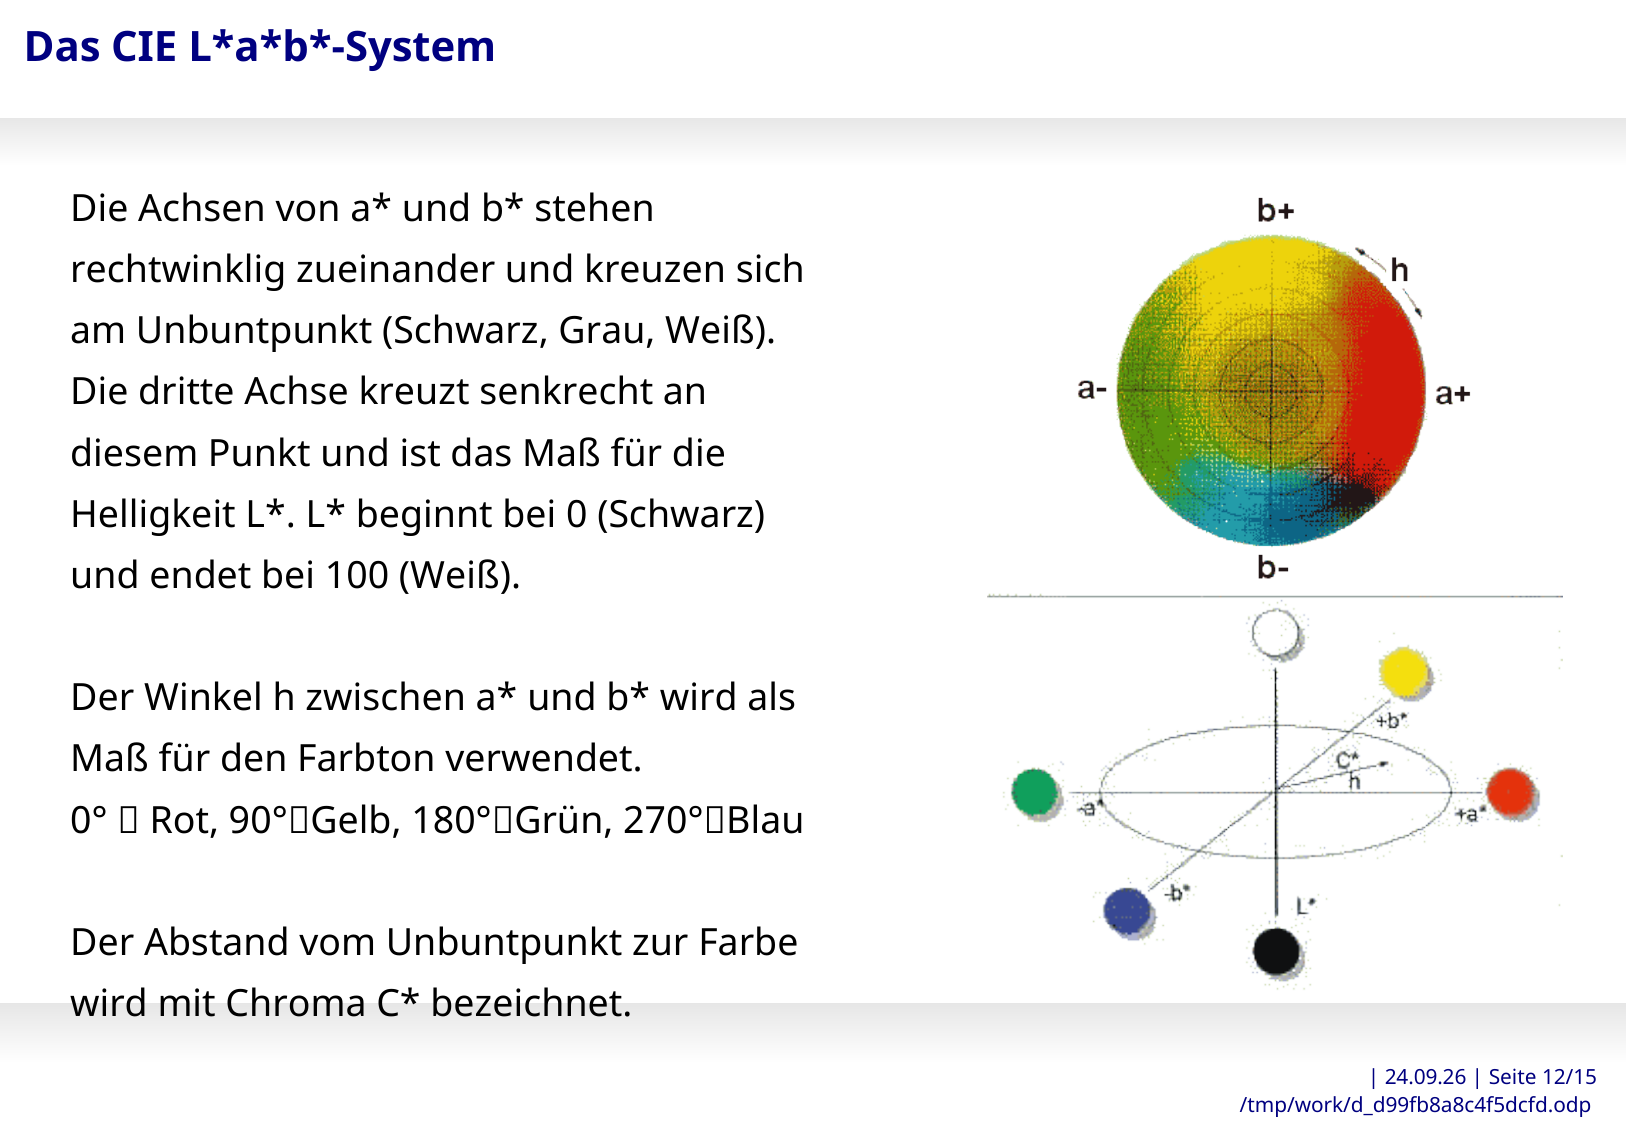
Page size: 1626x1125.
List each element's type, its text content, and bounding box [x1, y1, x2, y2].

picture [1074, 188, 1476, 587]
list Die Achsen von a* und b* stehen rechtwinklig zueinander und kreuzen sich am Unbuntpunkt (Schwarz, Grau, Weiß). Die dritte Achse kreuzt senkrecht an diesem Punkt und ist das Maß für die Helligkeit L*. L* beginnt bei 0 (Schwarz) und endet bei 100 (Weiß). Der Winkel h zwischen a* und b* wird als Maß für den Farbton verwendet. 0°  Rot, 90°Gelb, 180°Grün, 270°Blau Der Abstand vom Unbuntpunkt zur Farbe wird mit Chroma C* bezeichnet. [23, 171, 838, 964]
title Das CIE L*a*b*-System [23, 5, 1600, 154]
picture [987, 588, 1563, 1021]
